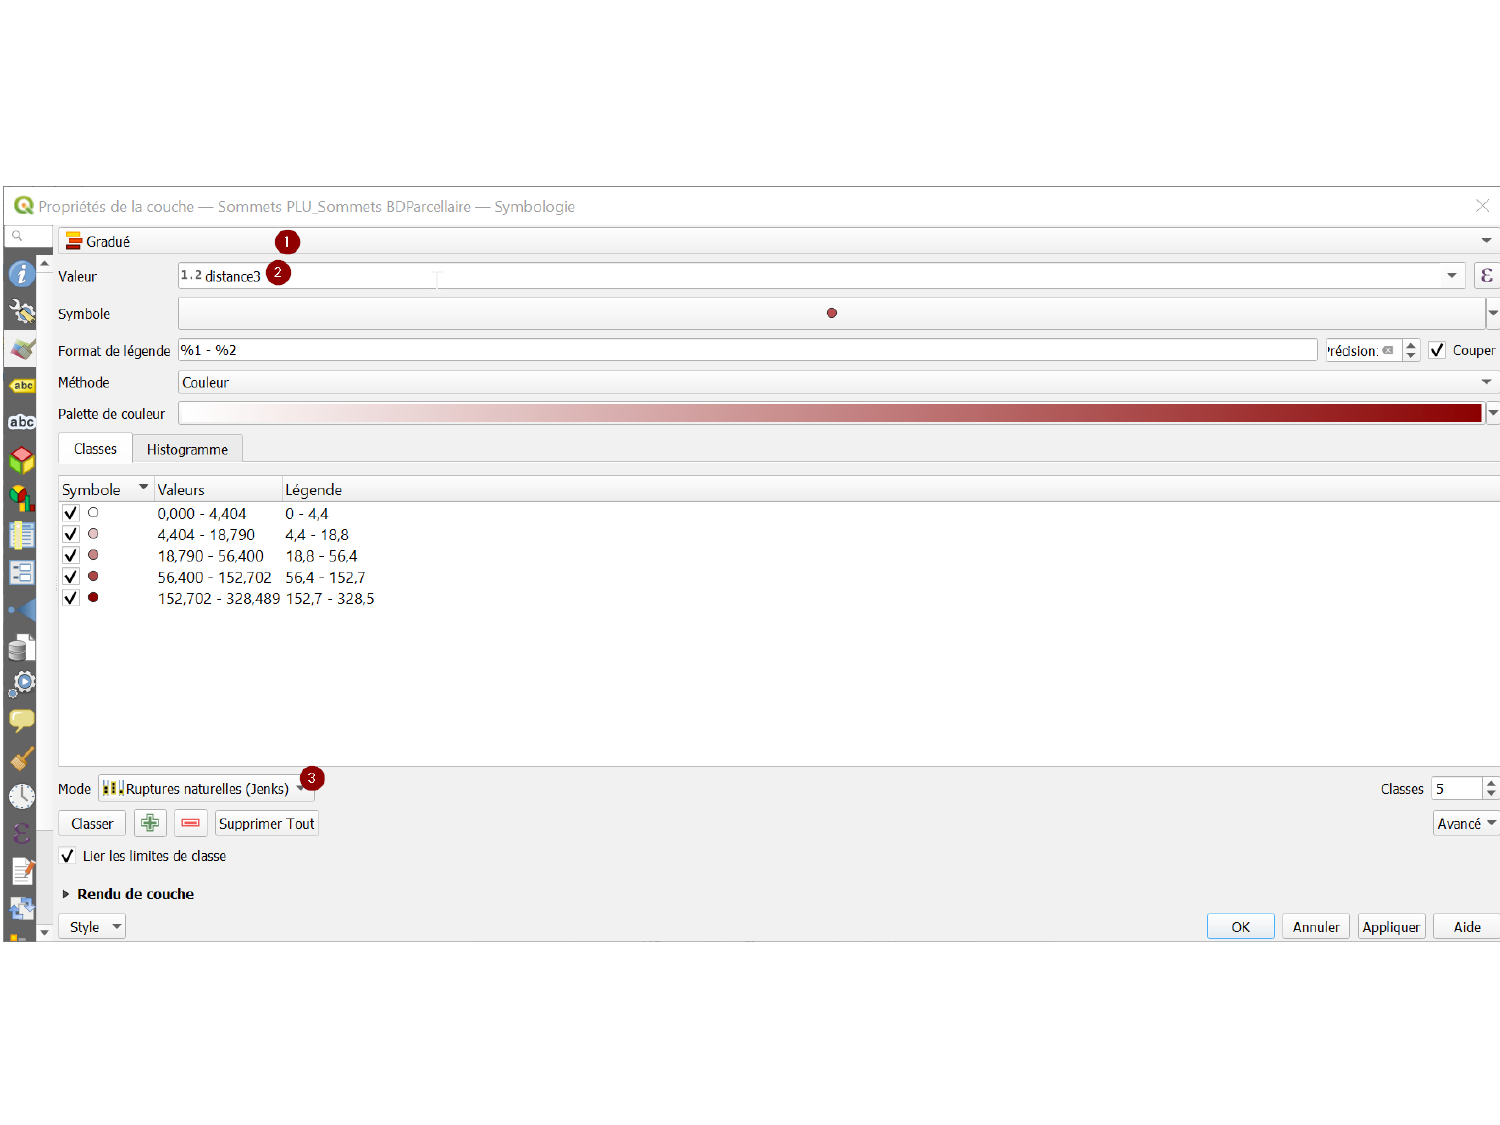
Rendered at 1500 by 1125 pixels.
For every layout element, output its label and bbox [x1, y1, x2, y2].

picture [3, 186, 1500, 942]
